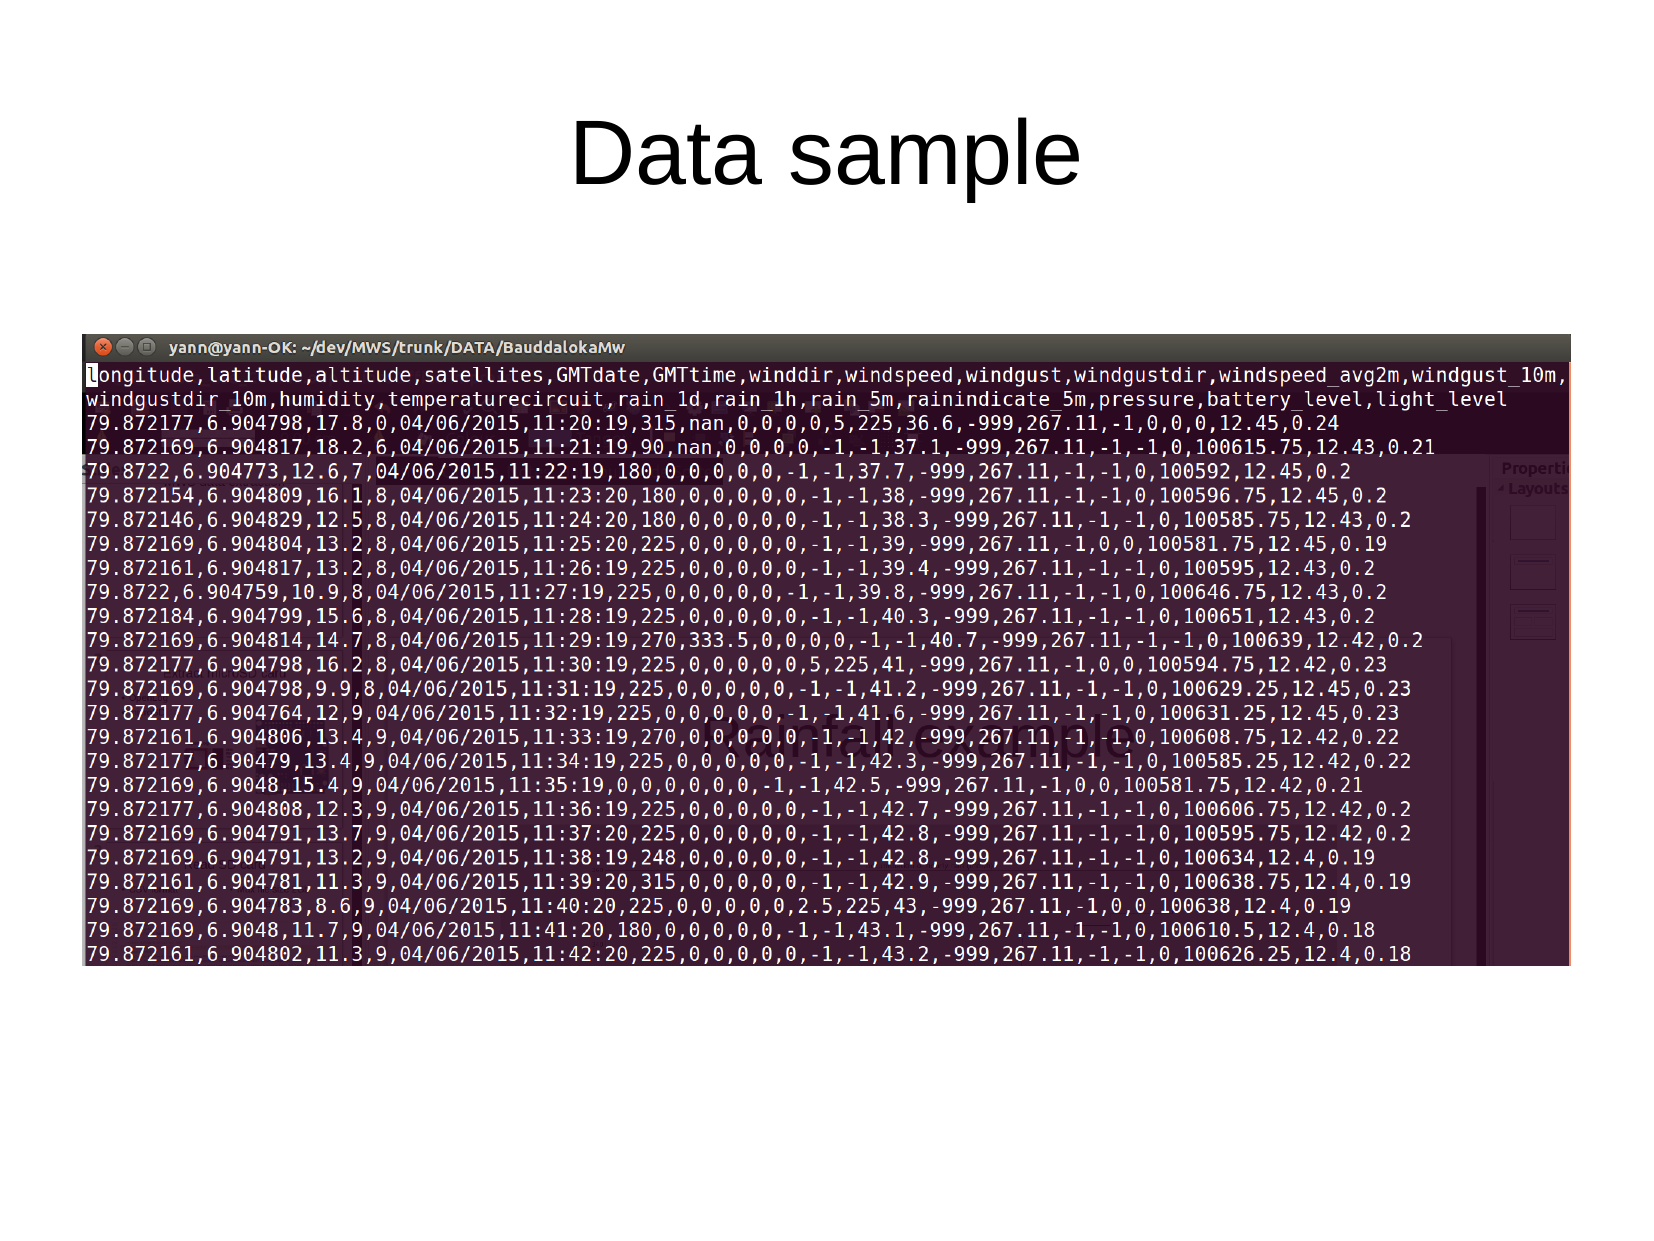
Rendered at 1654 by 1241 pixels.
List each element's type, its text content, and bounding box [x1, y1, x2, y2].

title Data sample [82, 49, 1571, 257]
picture [82, 334, 1571, 966]
